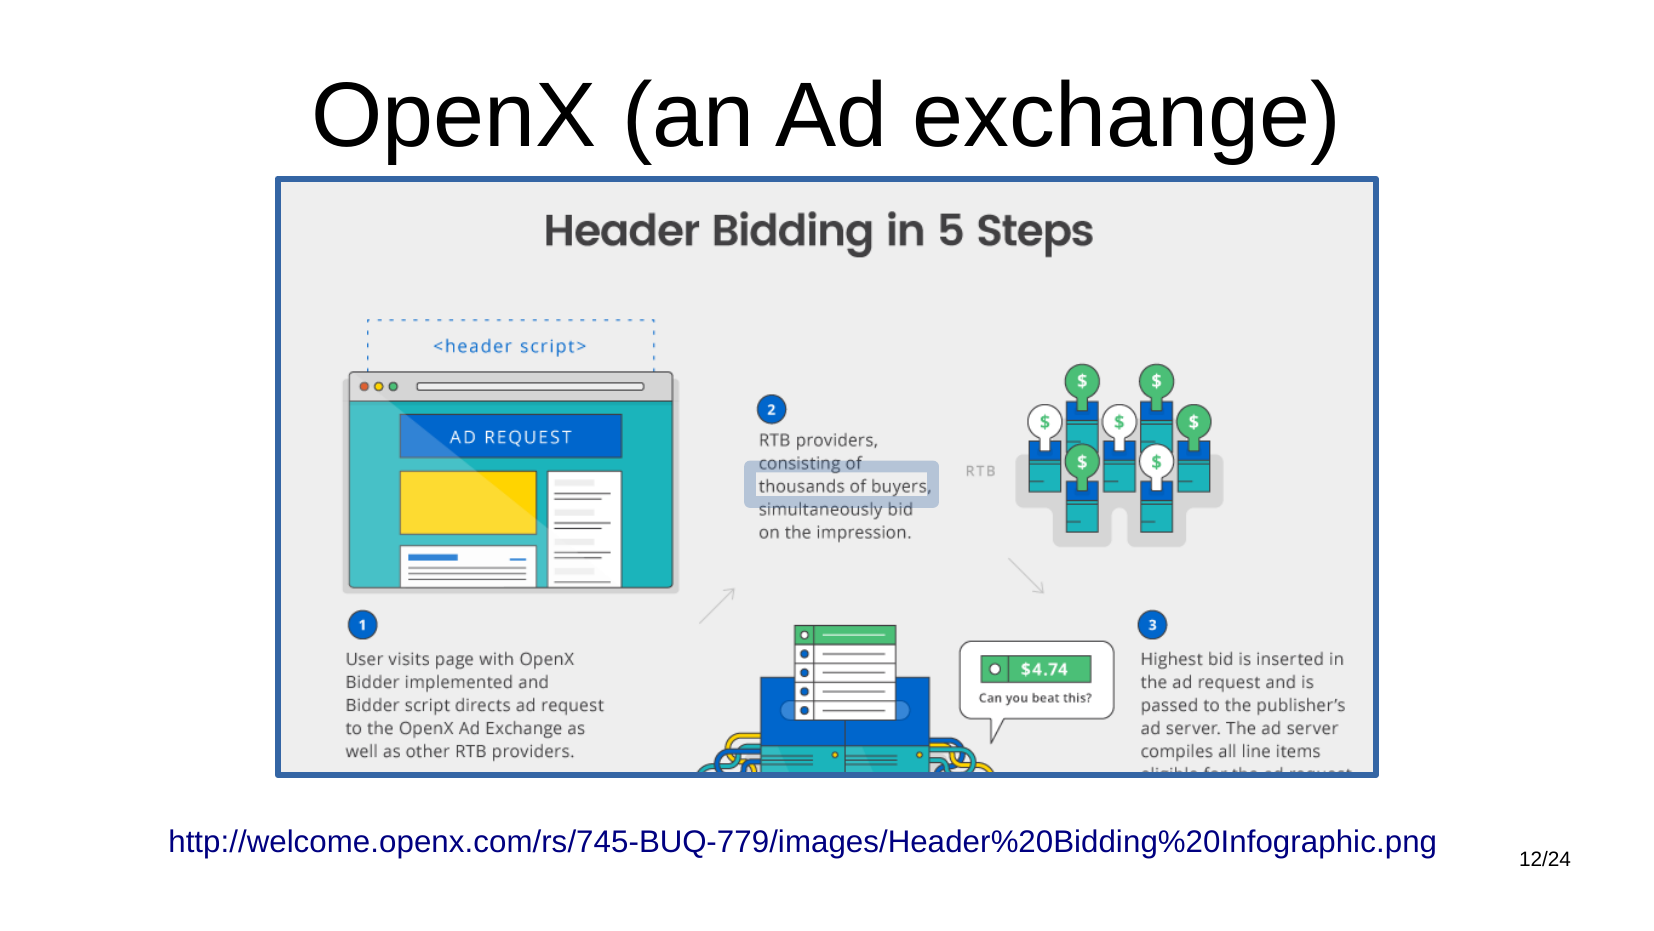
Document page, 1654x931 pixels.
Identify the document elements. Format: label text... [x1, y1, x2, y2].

text_box http://welcome.openx.com/rs/745-BUQ-779/images/Header%20Bidding%20Infographic.png [153, 817, 1461, 875]
picture [280, 181, 1374, 773]
title OpenX (an Ad exchange) [82, 37, 1571, 193]
